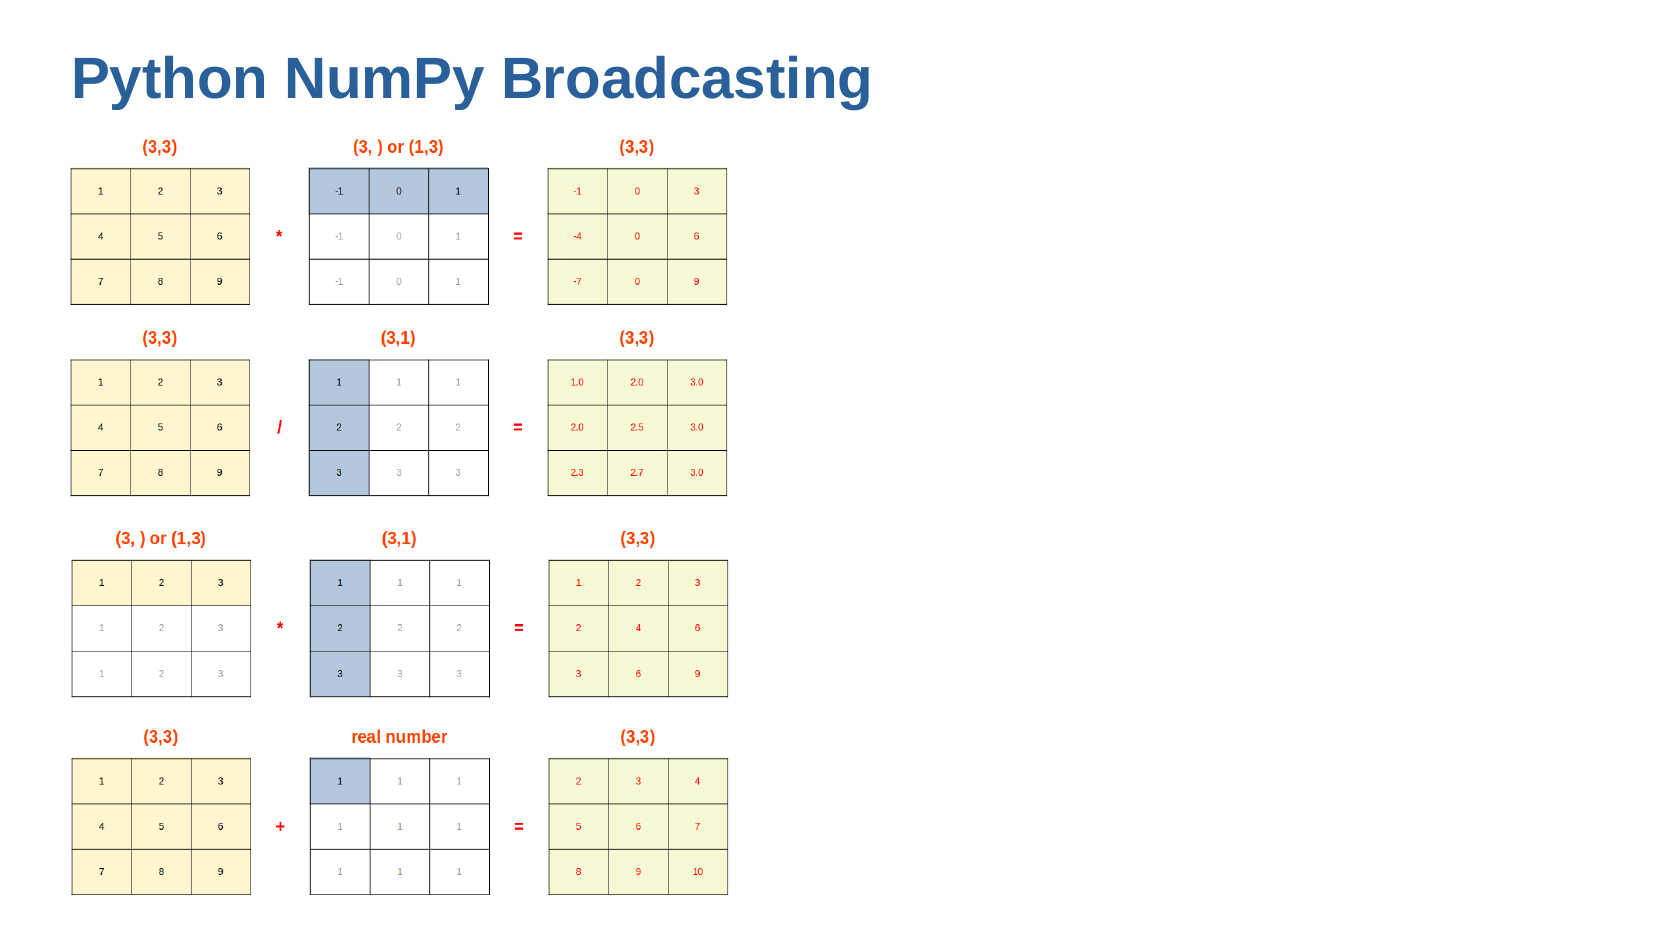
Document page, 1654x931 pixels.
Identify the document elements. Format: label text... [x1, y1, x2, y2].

picture [35, 110, 786, 517]
text_box Python NumPy Broadcasting [56, 38, 889, 119]
picture [36, 523, 787, 931]
